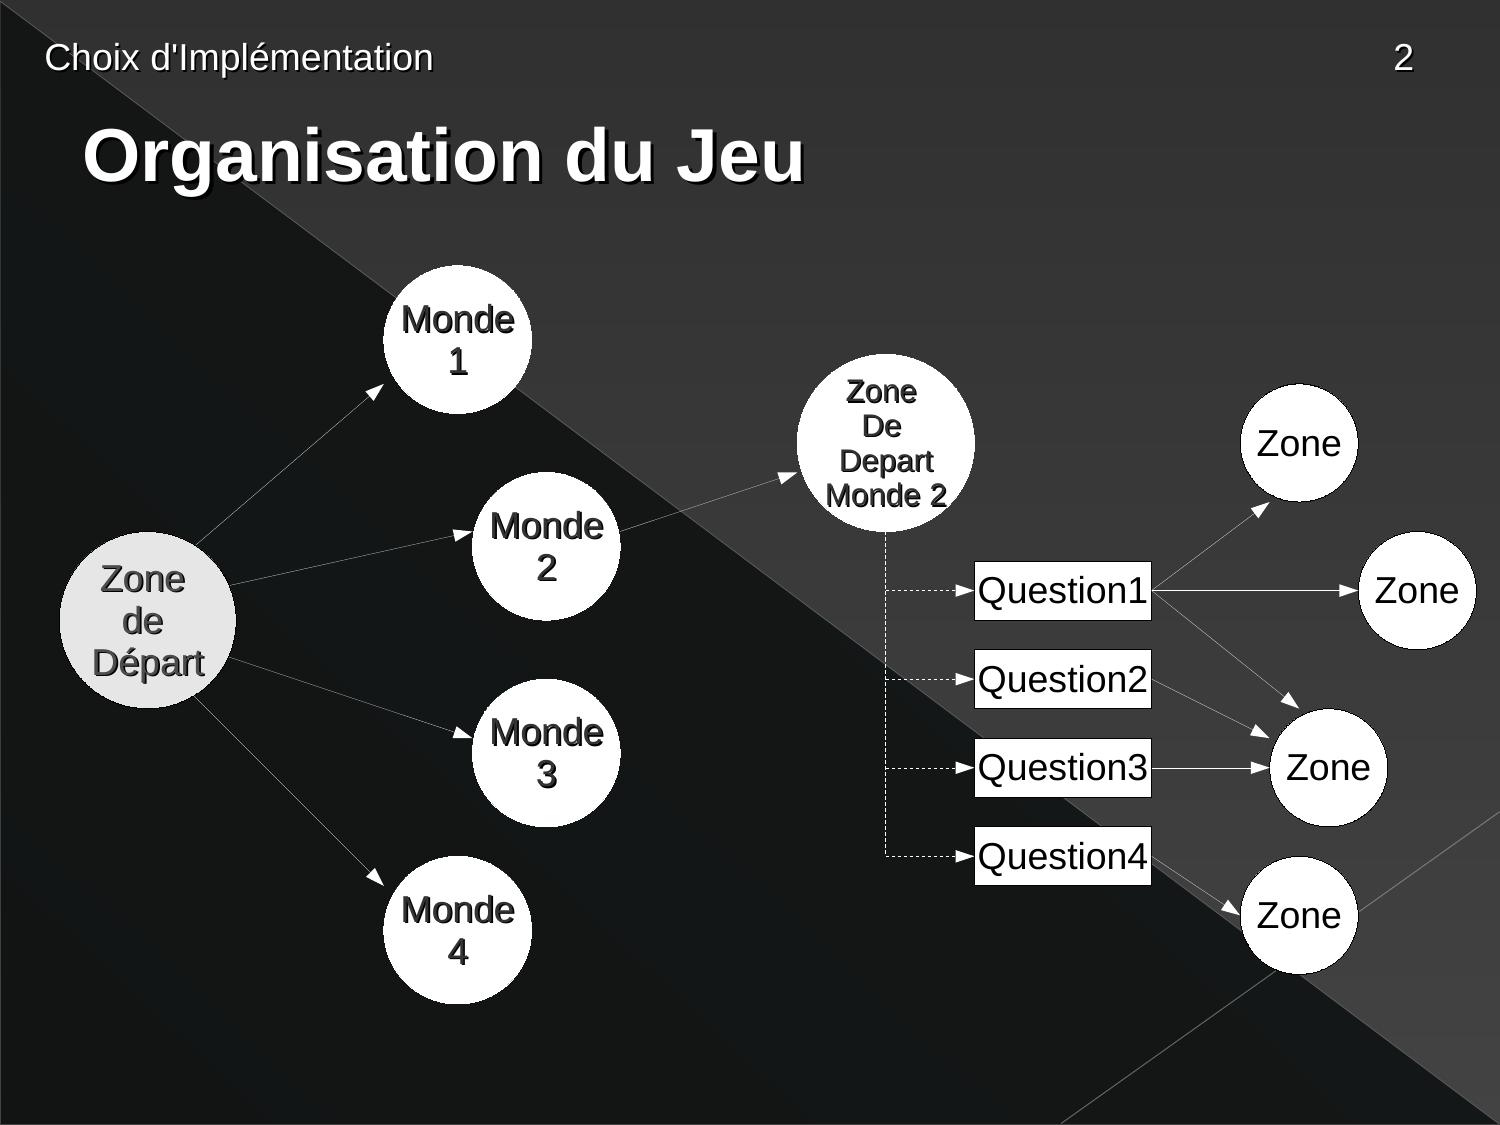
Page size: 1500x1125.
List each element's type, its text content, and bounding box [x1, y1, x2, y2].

text_box Zone [1240, 383, 1359, 503]
text_box Zone de Départ [59, 531, 237, 709]
text_box Question1 [974, 561, 1152, 621]
text_box Choix d'Implémentation 2 [29, 29, 1447, 87]
title Organisation du Jeu [67, 87, 1418, 266]
text_box Zone [1269, 708, 1388, 827]
text_box Question3 [974, 738, 1152, 798]
text_box Monde 3 [472, 679, 621, 827]
text_box Monde 2 [472, 472, 621, 621]
text_box Monde 4 [383, 856, 532, 1004]
text_box Zone [1240, 856, 1359, 975]
text_box Zone [1358, 531, 1477, 650]
text_box Zone De Depart Monde 2 [797, 354, 975, 532]
text_box Question4 [974, 826, 1152, 886]
text_box Question2 [974, 649, 1152, 709]
text_box Monde 1 [383, 265, 532, 414]
